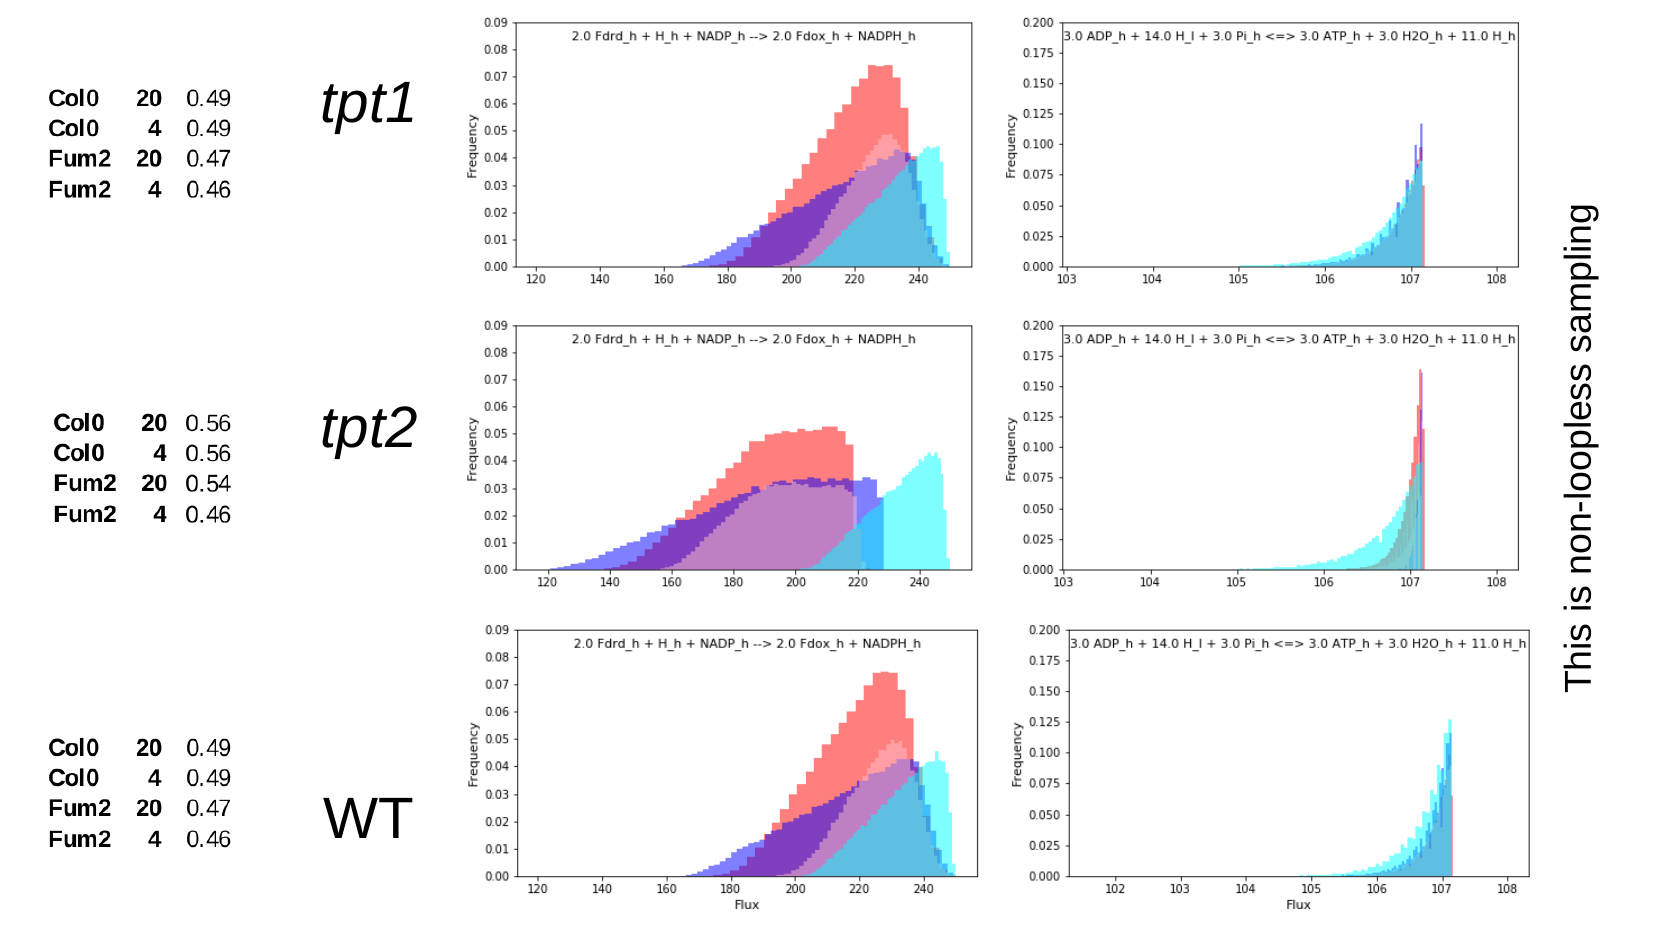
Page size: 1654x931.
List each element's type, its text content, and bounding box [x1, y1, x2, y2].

picture [35, 76, 248, 207]
picture [35, 726, 248, 857]
text_box This is non-loopless sampling [1549, 188, 1607, 709]
picture [41, 401, 248, 532]
subtitle tpt1 tpt2 WT [283, 70, 455, 851]
picture [354, 11, 1595, 917]
